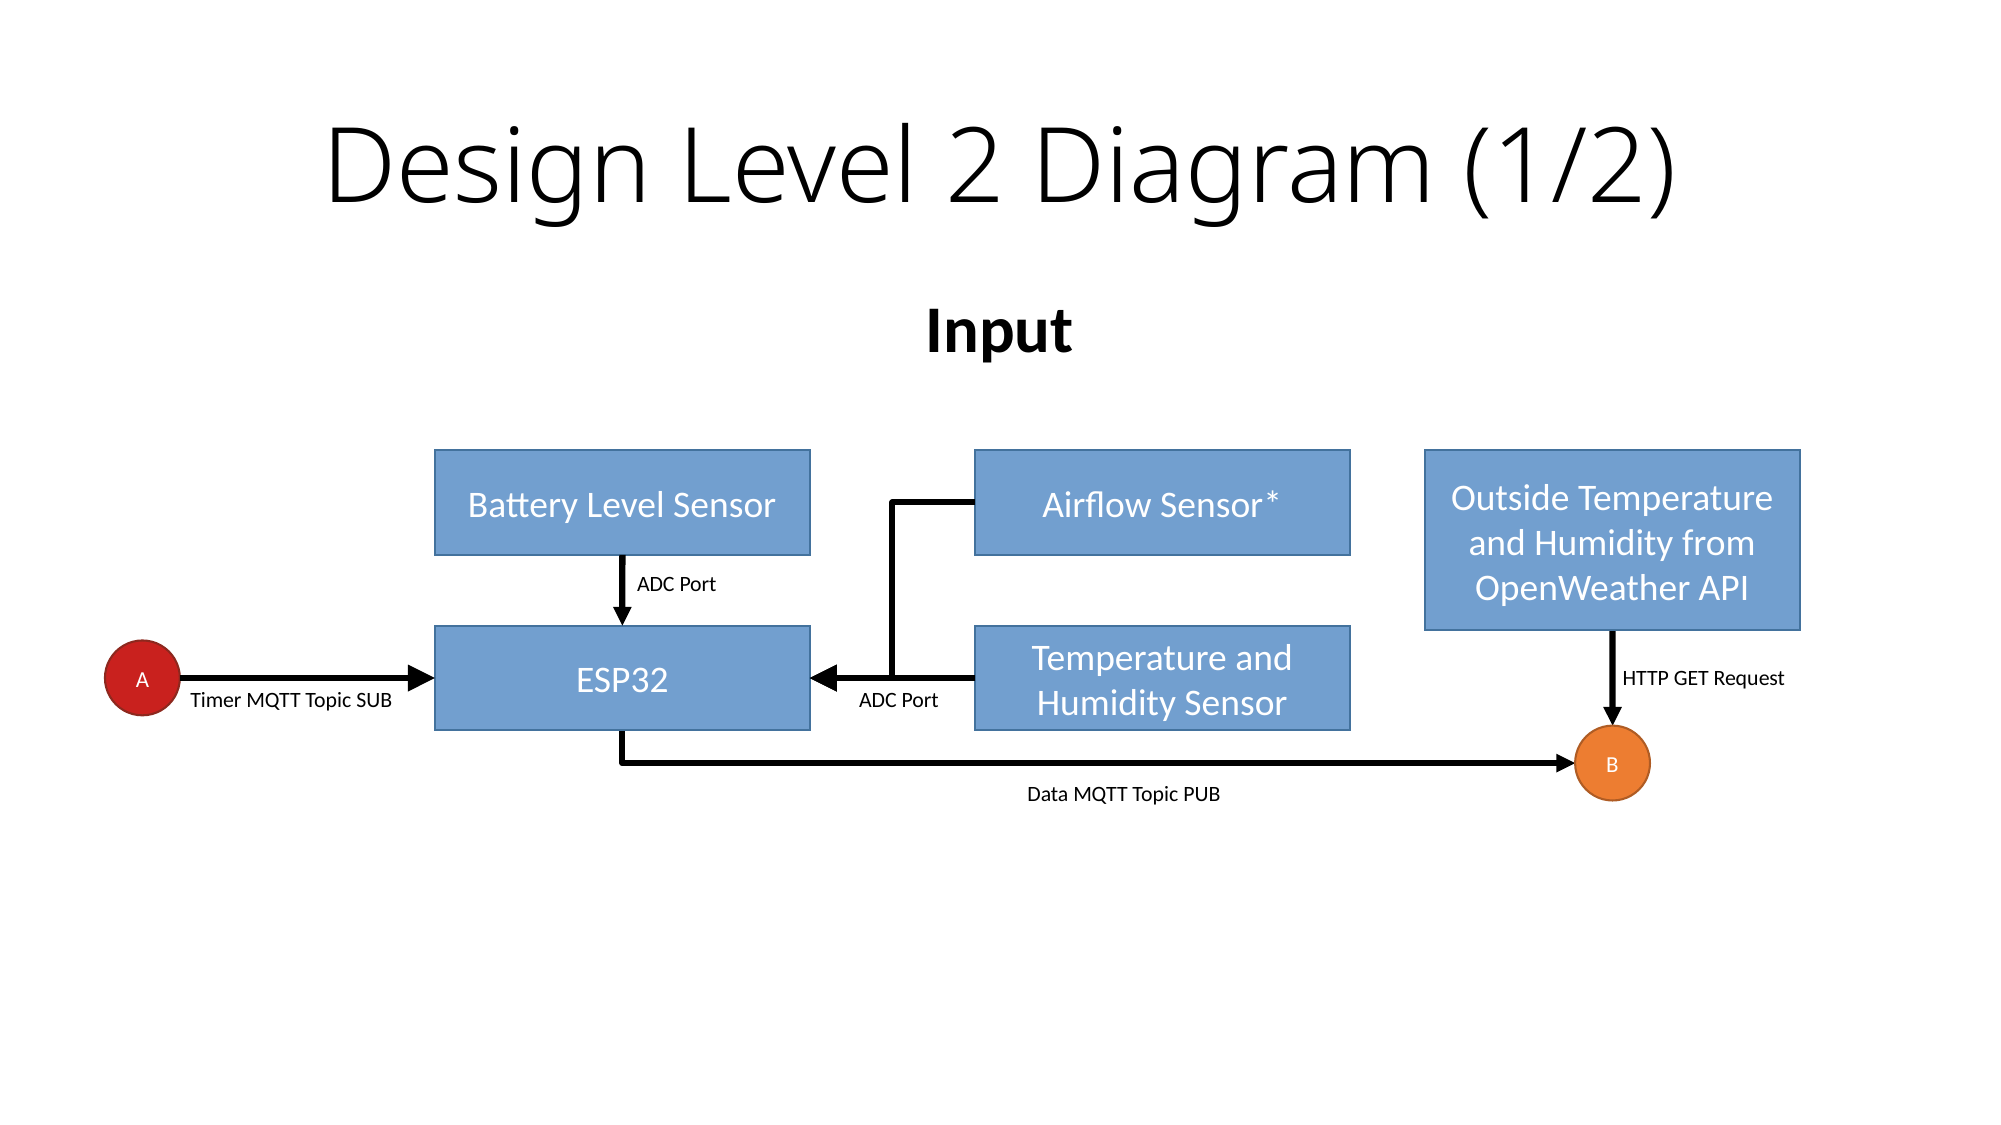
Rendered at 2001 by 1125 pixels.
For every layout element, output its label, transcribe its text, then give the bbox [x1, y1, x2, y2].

text_box A [104, 640, 180, 716]
text_box ADC Port [844, 681, 954, 719]
text_box Input [910, 278, 1089, 374]
title Design Level 2 Diagram (1/2) [137, 59, 1863, 278]
text_box ADC Port [622, 562, 732, 604]
text_box HTTP GET Request [1607, 656, 1800, 698]
text_box Battery Level Sensor [435, 450, 810, 555]
text_box Outside Temperature and Humidity from OpenWeather API [1425, 450, 1800, 630]
text_box Airflow Sensor* [975, 450, 1350, 555]
text_box ESP32 [435, 626, 810, 730]
text_box B [1575, 725, 1651, 801]
text_box Timer MQTT Topic SUB [175, 677, 408, 719]
text_box Data MQTT Topic PUB [1012, 772, 1236, 814]
text_box Temperature and Humidity Sensor [975, 626, 1350, 730]
